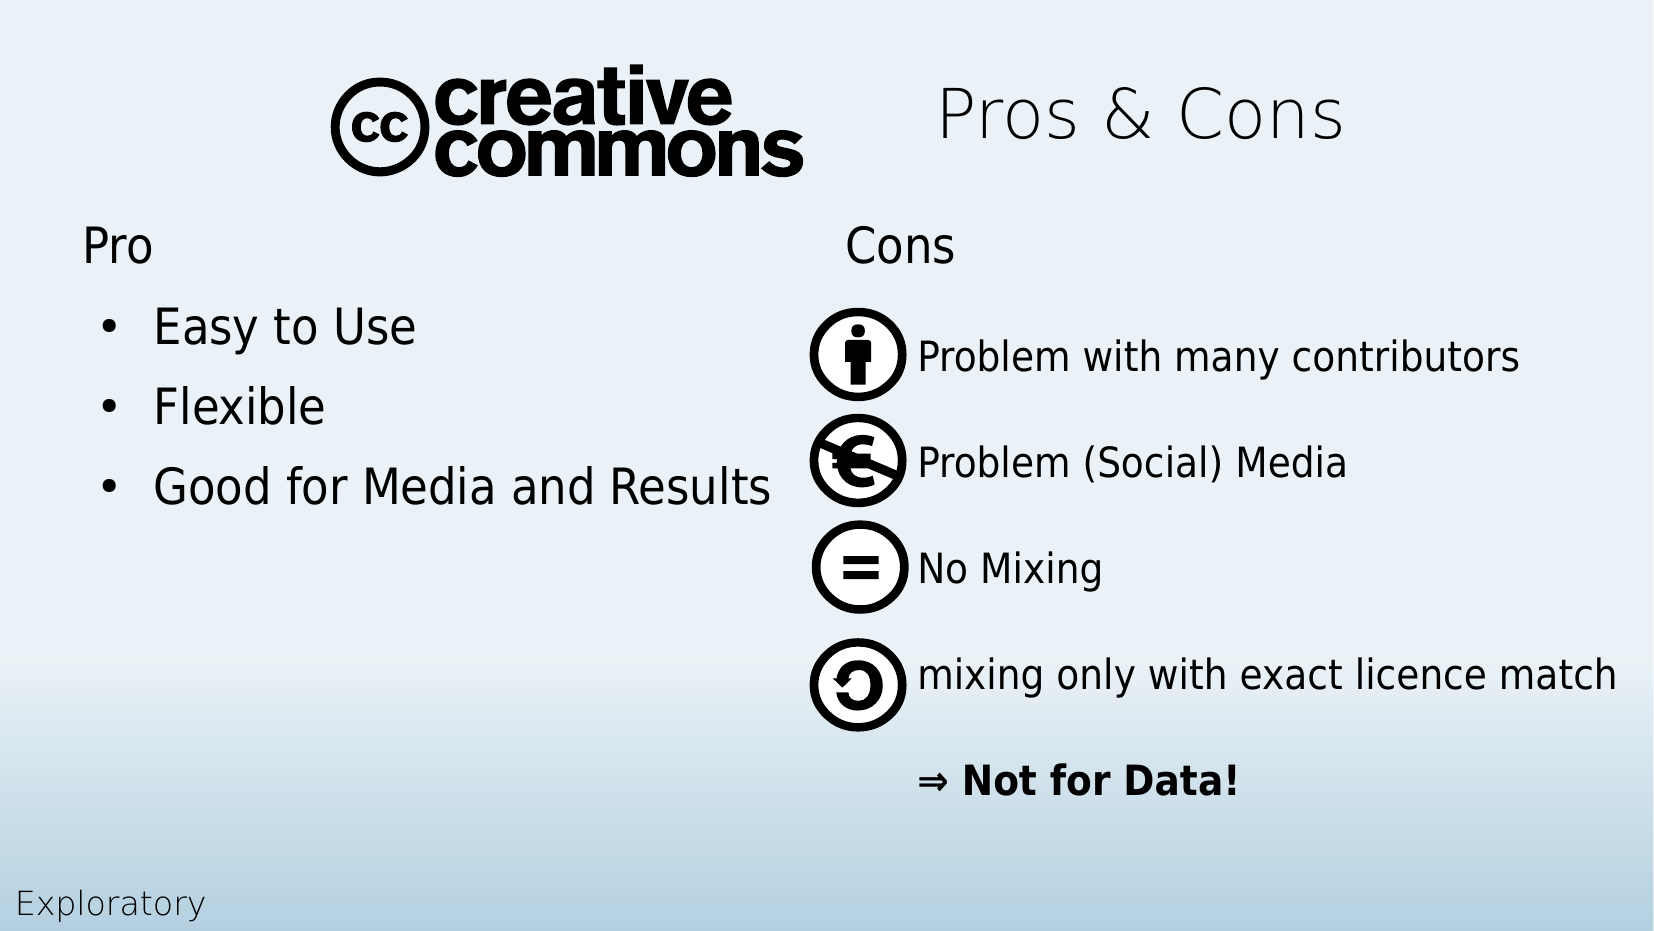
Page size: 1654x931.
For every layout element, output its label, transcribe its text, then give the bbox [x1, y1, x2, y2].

list Pro Easy to Use Flexible Good for Media and Results [82, 217, 809, 757]
picture [811, 519, 910, 615]
title Pros & Cons [82, 37, 1347, 193]
picture [808, 413, 908, 508]
picture [808, 307, 908, 402]
picture [330, 64, 804, 178]
picture [808, 637, 908, 733]
list Cons Problem with many contributors Problem (Social) Media No Mixing mixing only with exact licence match ⇒ Not for Data! [845, 217, 1654, 851]
